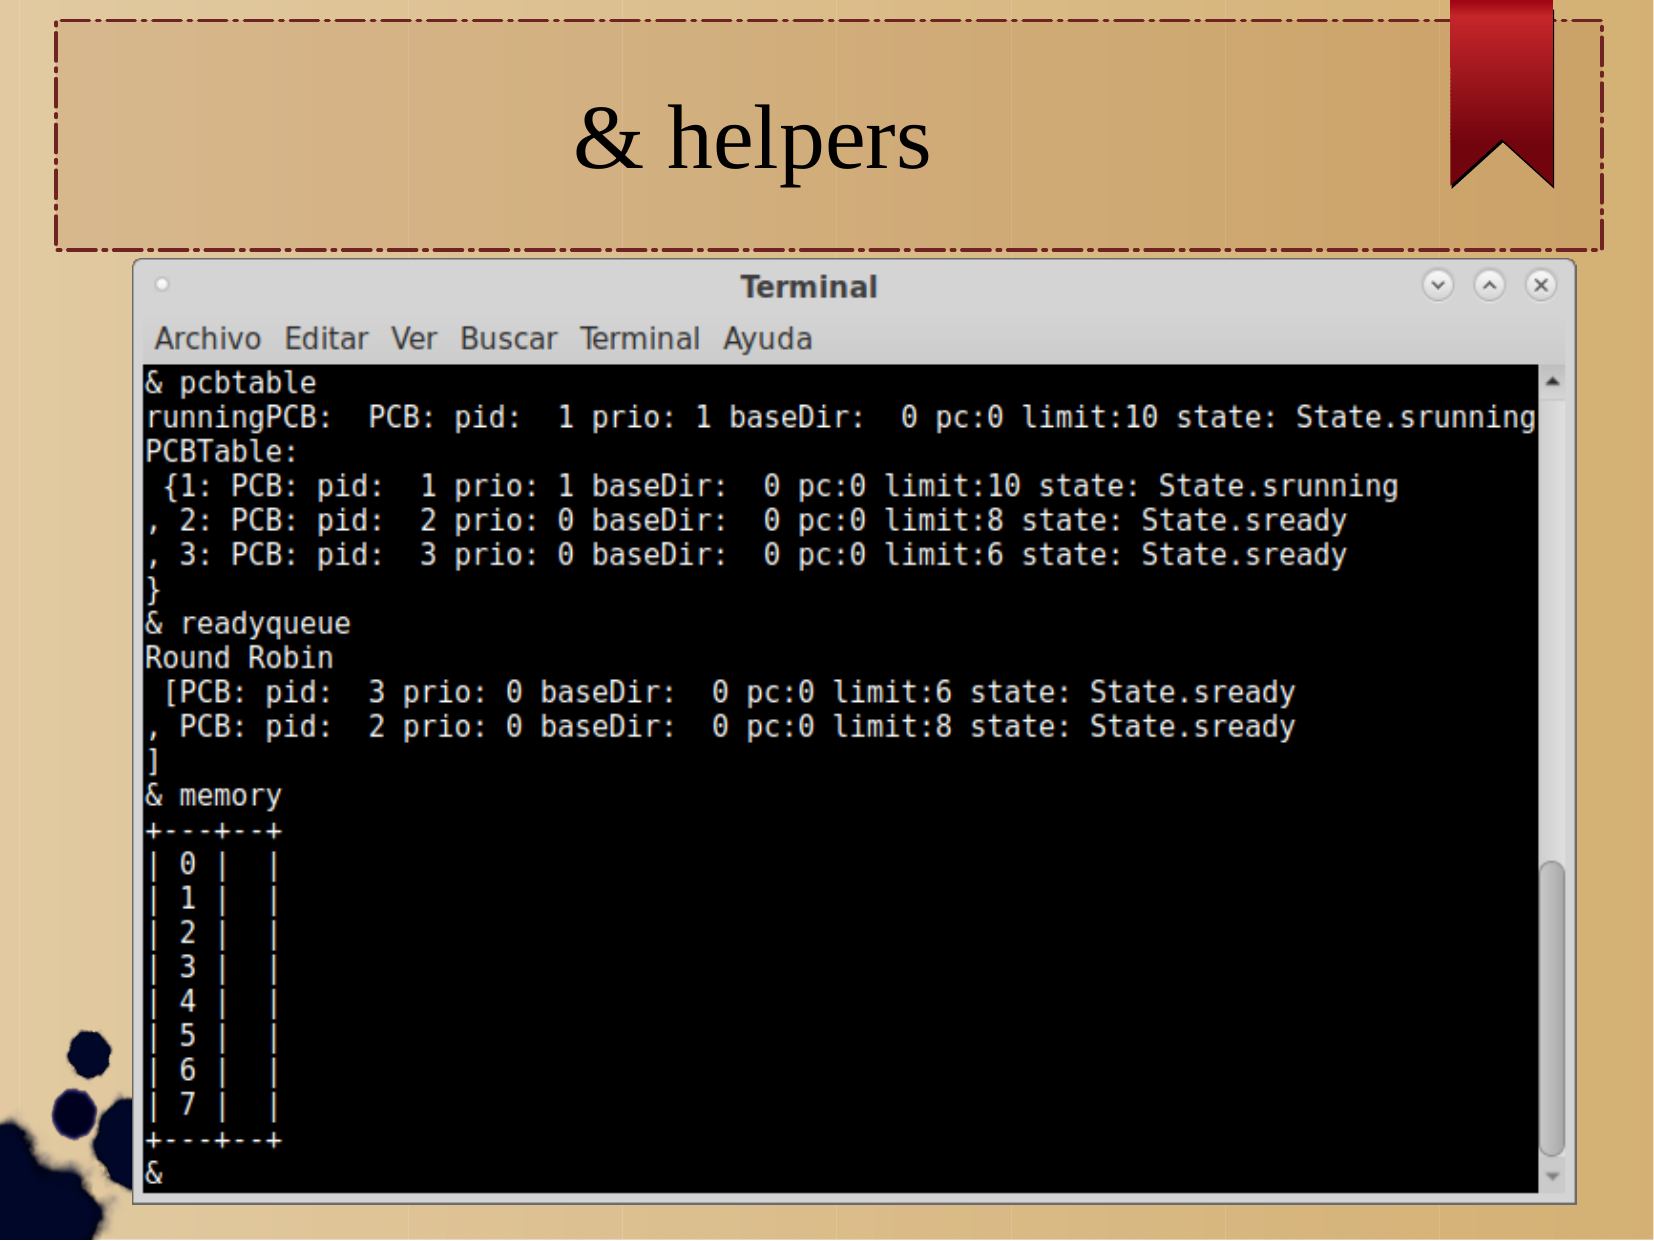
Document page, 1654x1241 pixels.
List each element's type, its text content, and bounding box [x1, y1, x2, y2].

picture [132, 258, 1577, 1205]
title & helpers [88, 47, 1418, 229]
